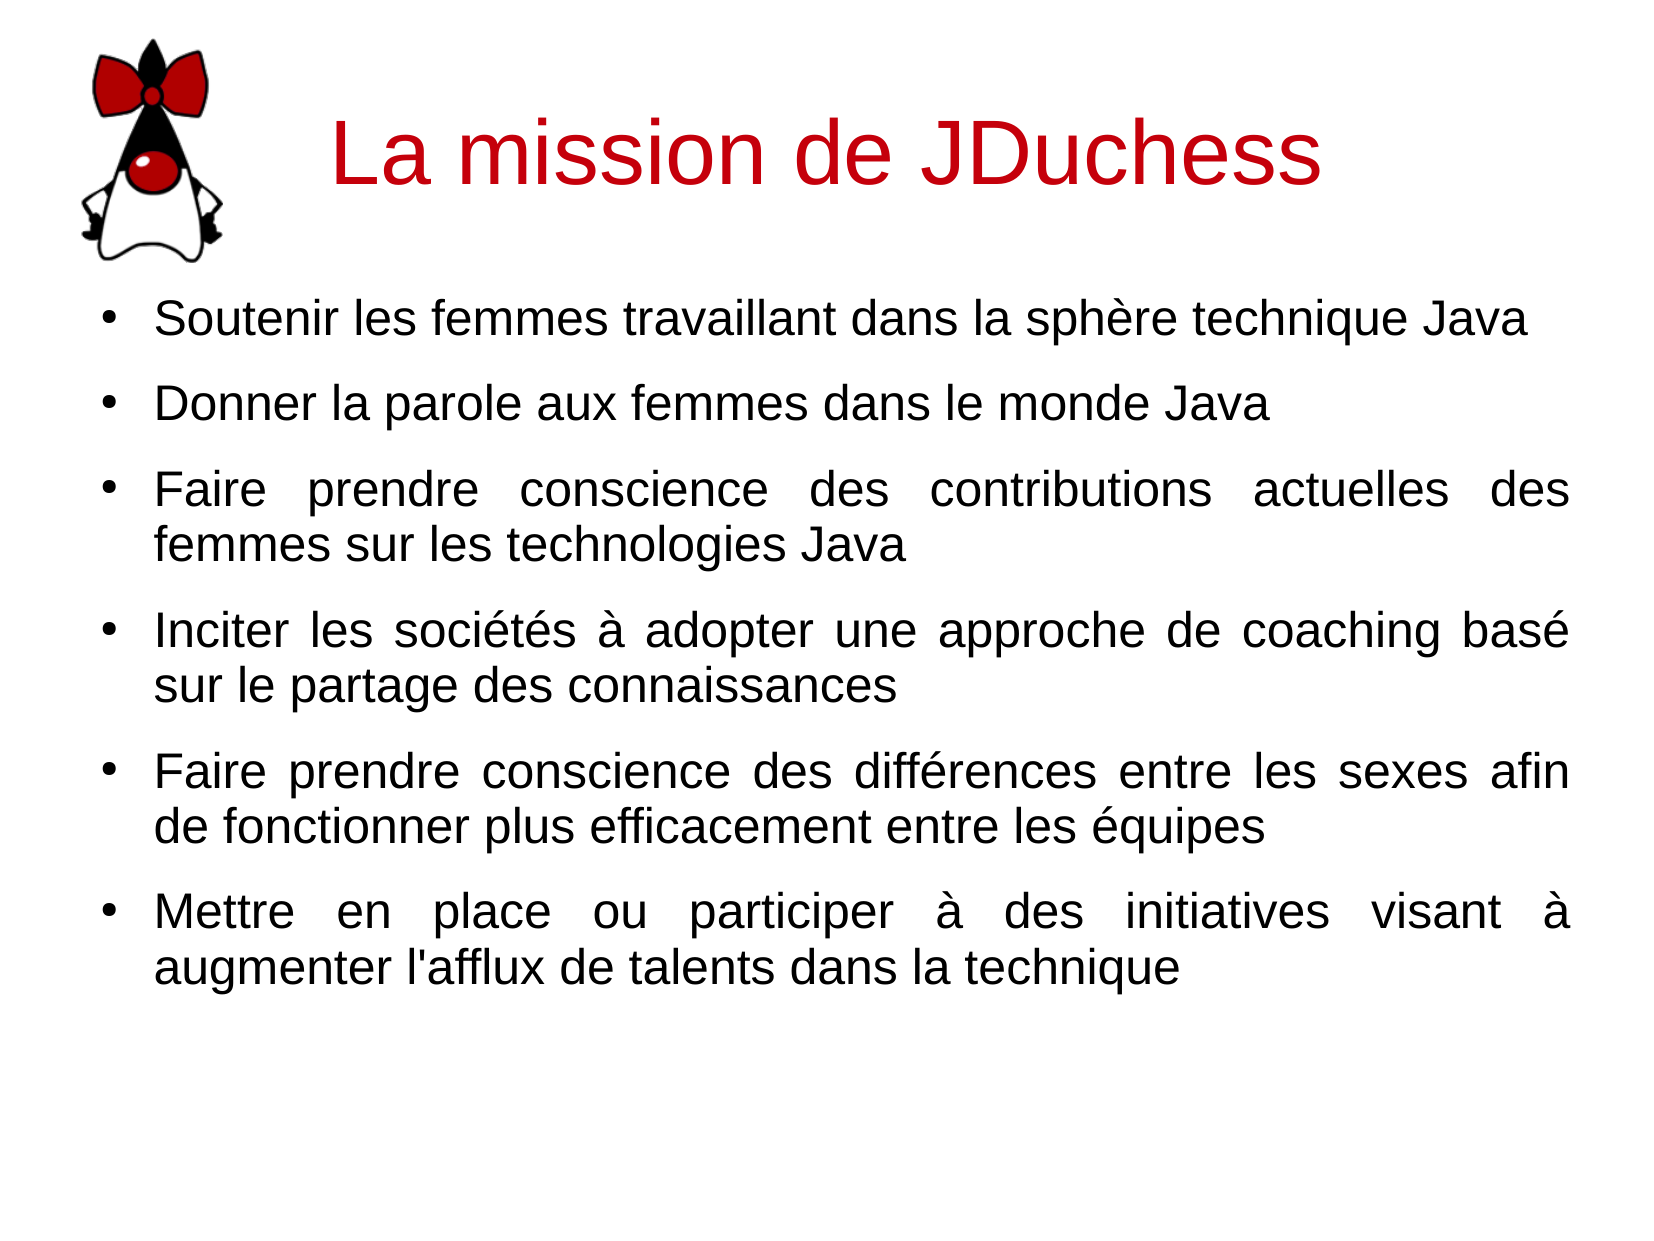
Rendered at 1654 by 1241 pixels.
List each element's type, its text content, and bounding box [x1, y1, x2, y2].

title La mission de JDuchess [263, 56, 1571, 250]
picture [37, 37, 263, 263]
list Soutenir les femmes travaillant dans la sphère technique Java Donner la parole aux femmes dans le monde Java Faire prendre conscience des contributions actuelles des femmes sur les technologies Java Inciter les sociétés à adopter une approche de coaching basé sur le partage des connaissances Faire prendre conscience des différences entre les sexes afin de fonctionner plus efficacement entre les équipes Mettre en place ou participer à des initiatives visant à augmenter l'afflux de talents dans la technique [82, 290, 1571, 1094]
